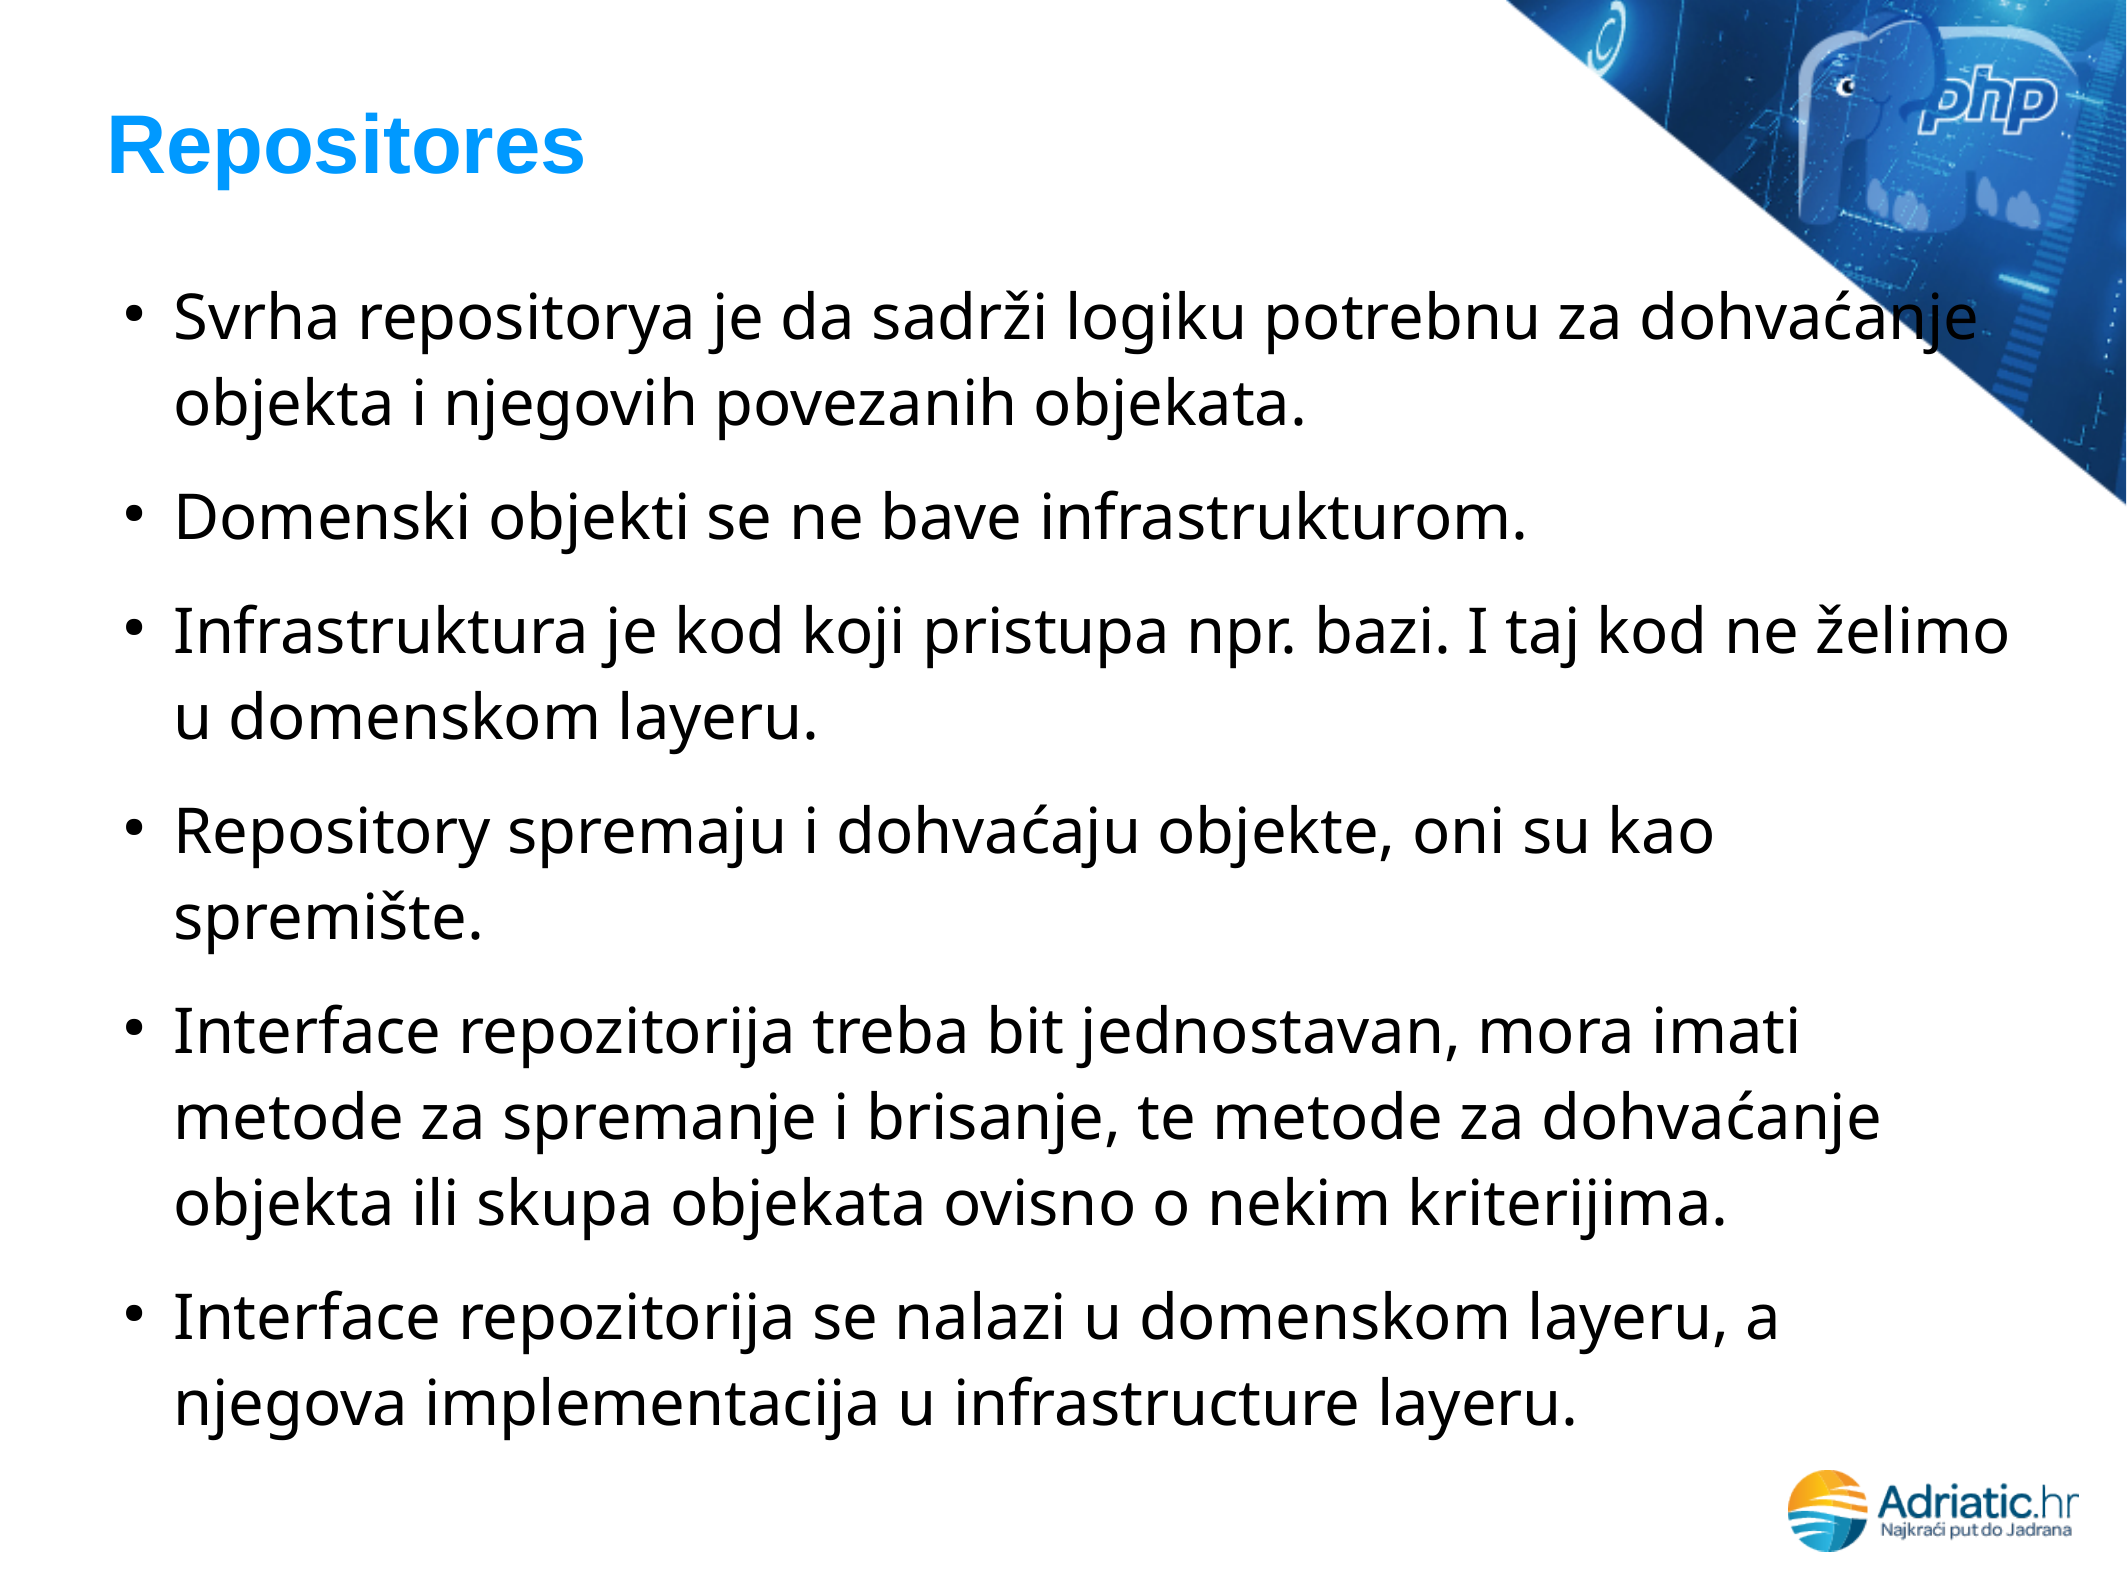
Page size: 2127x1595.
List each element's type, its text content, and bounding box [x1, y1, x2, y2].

picture [1788, 1470, 2079, 1552]
list Svrha repositorya je da sadrži logiku potrebnu za dohvaćanje objekta i njegovih povezanih objekata. Domenski objekti se ne bave infrastrukturom. Infrastruktura je kod koji pristupa npr. bazi. I taj kod ne želimo u domenskom layeru. Repository spremaju i dohvaćaju objekte, oni su kao spremište. Interface repozitorija treba bit jednostavan, mora imati metode za spremanje i brisanje, te metode za dohvaćanje objekta ili skupa objekata ovisno o nekim kriterijima. Interface repozitorija se nalazi u domenskom layeru, a njegova implementacija u infrastructure layeru. [106, 271, 2020, 1453]
title Repositores [106, 70, 1630, 219]
picture [1505, 0, 2127, 625]
